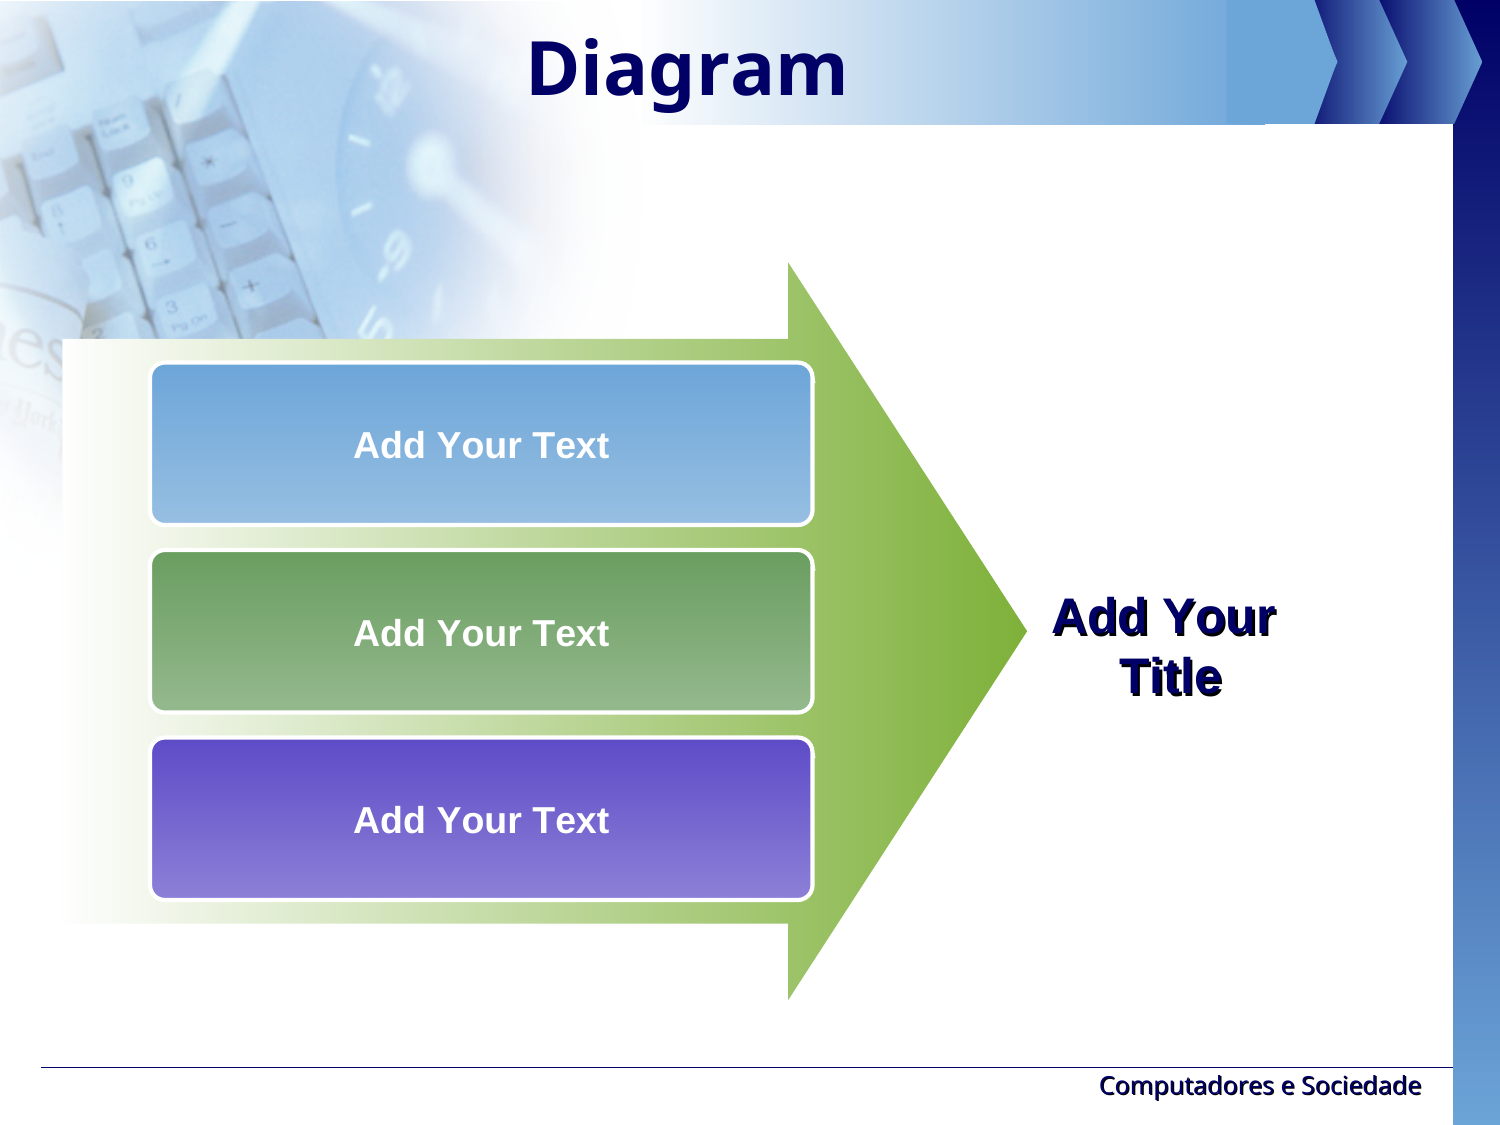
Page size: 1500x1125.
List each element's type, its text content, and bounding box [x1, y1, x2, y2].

text_box Add Your Title [964, 537, 1378, 751]
text_box Add Your Text [150, 737, 813, 901]
title Diagram [74, 12, 1300, 120]
text_box Add Your Text [150, 362, 813, 526]
text_box [62, 262, 970, 1001]
text_box Add Your Text [150, 549, 813, 713]
